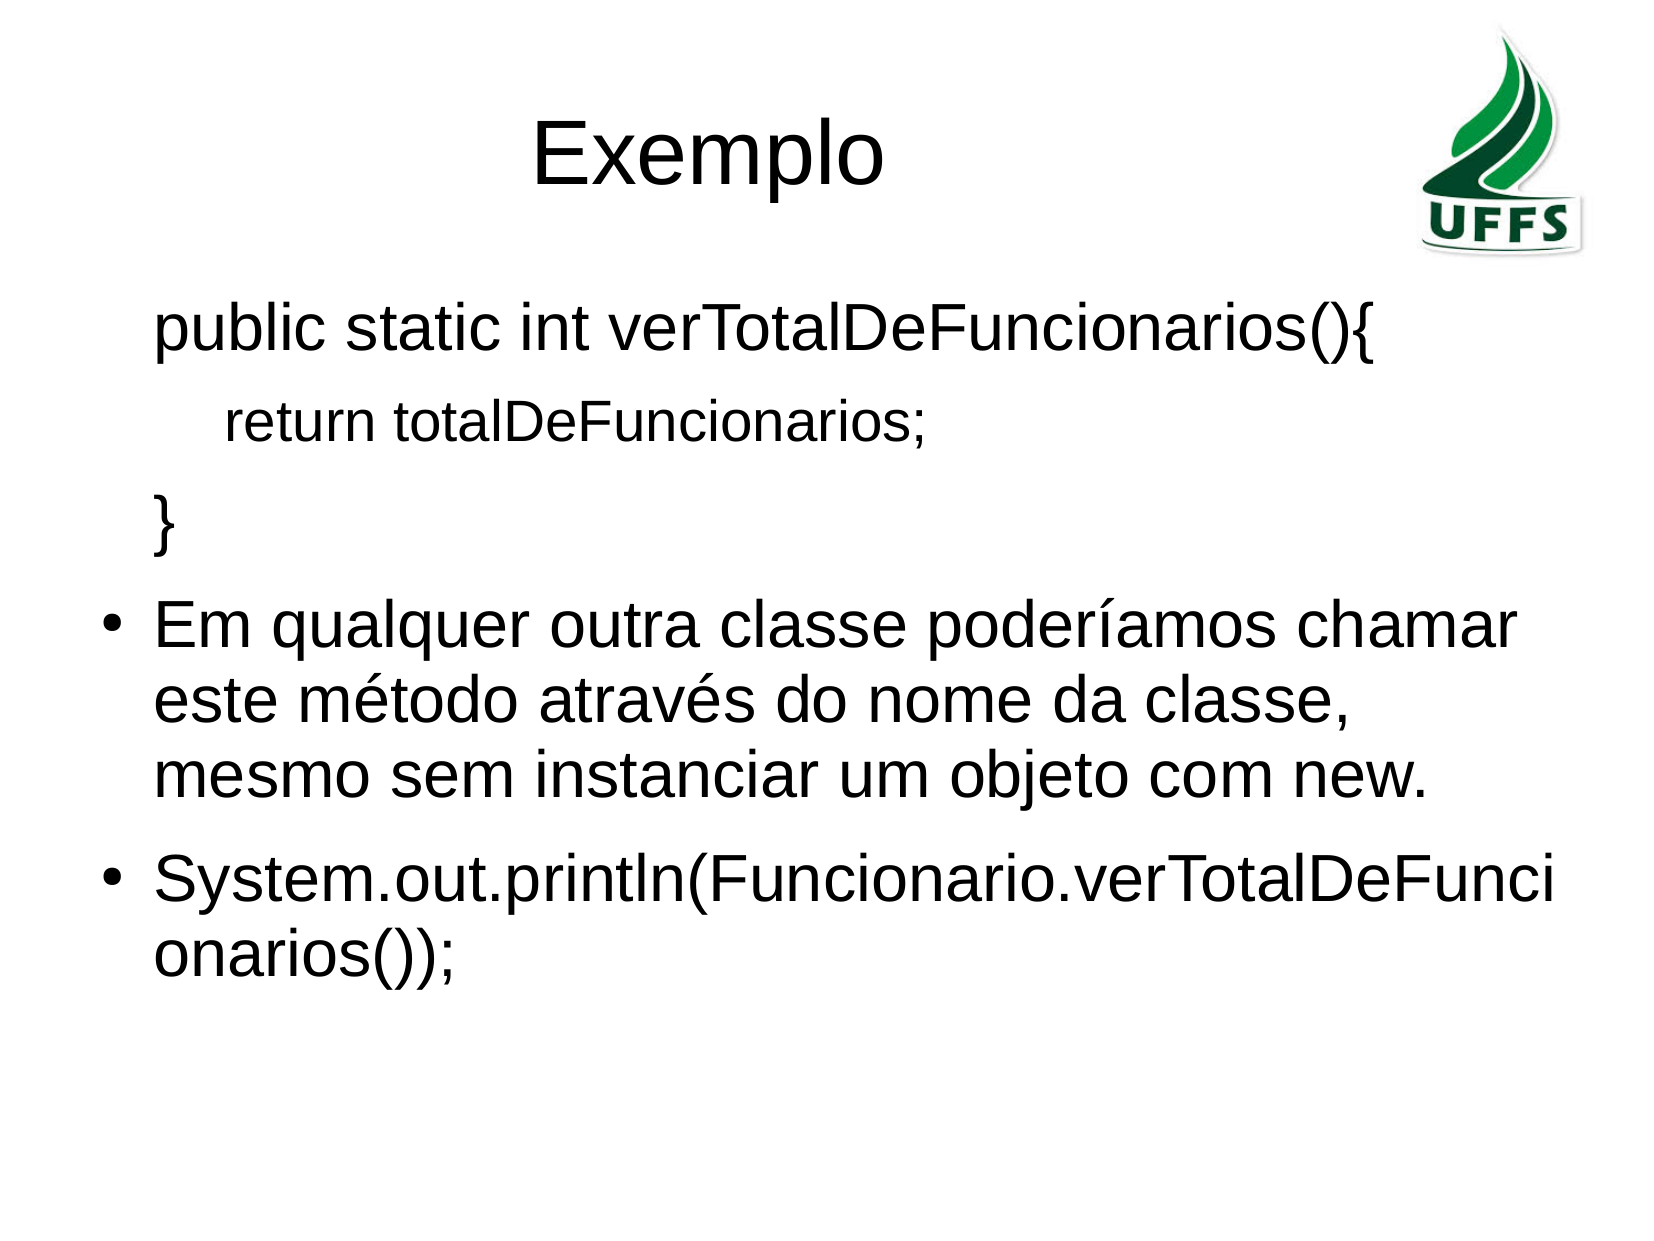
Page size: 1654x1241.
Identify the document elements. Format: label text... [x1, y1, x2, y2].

list public static int verTotalDeFuncionarios(){ return totalDeFuncionarios; } Em qualquer outra classe poderíamos chamar este método através do nome da classe, mesmo sem instanciar um objeto com new. System.out.println(Funcionario.verTotalDeFuncionarios()); [82, 290, 1571, 1010]
title Exemplo [82, 49, 1335, 257]
picture [1381, 20, 1624, 272]
